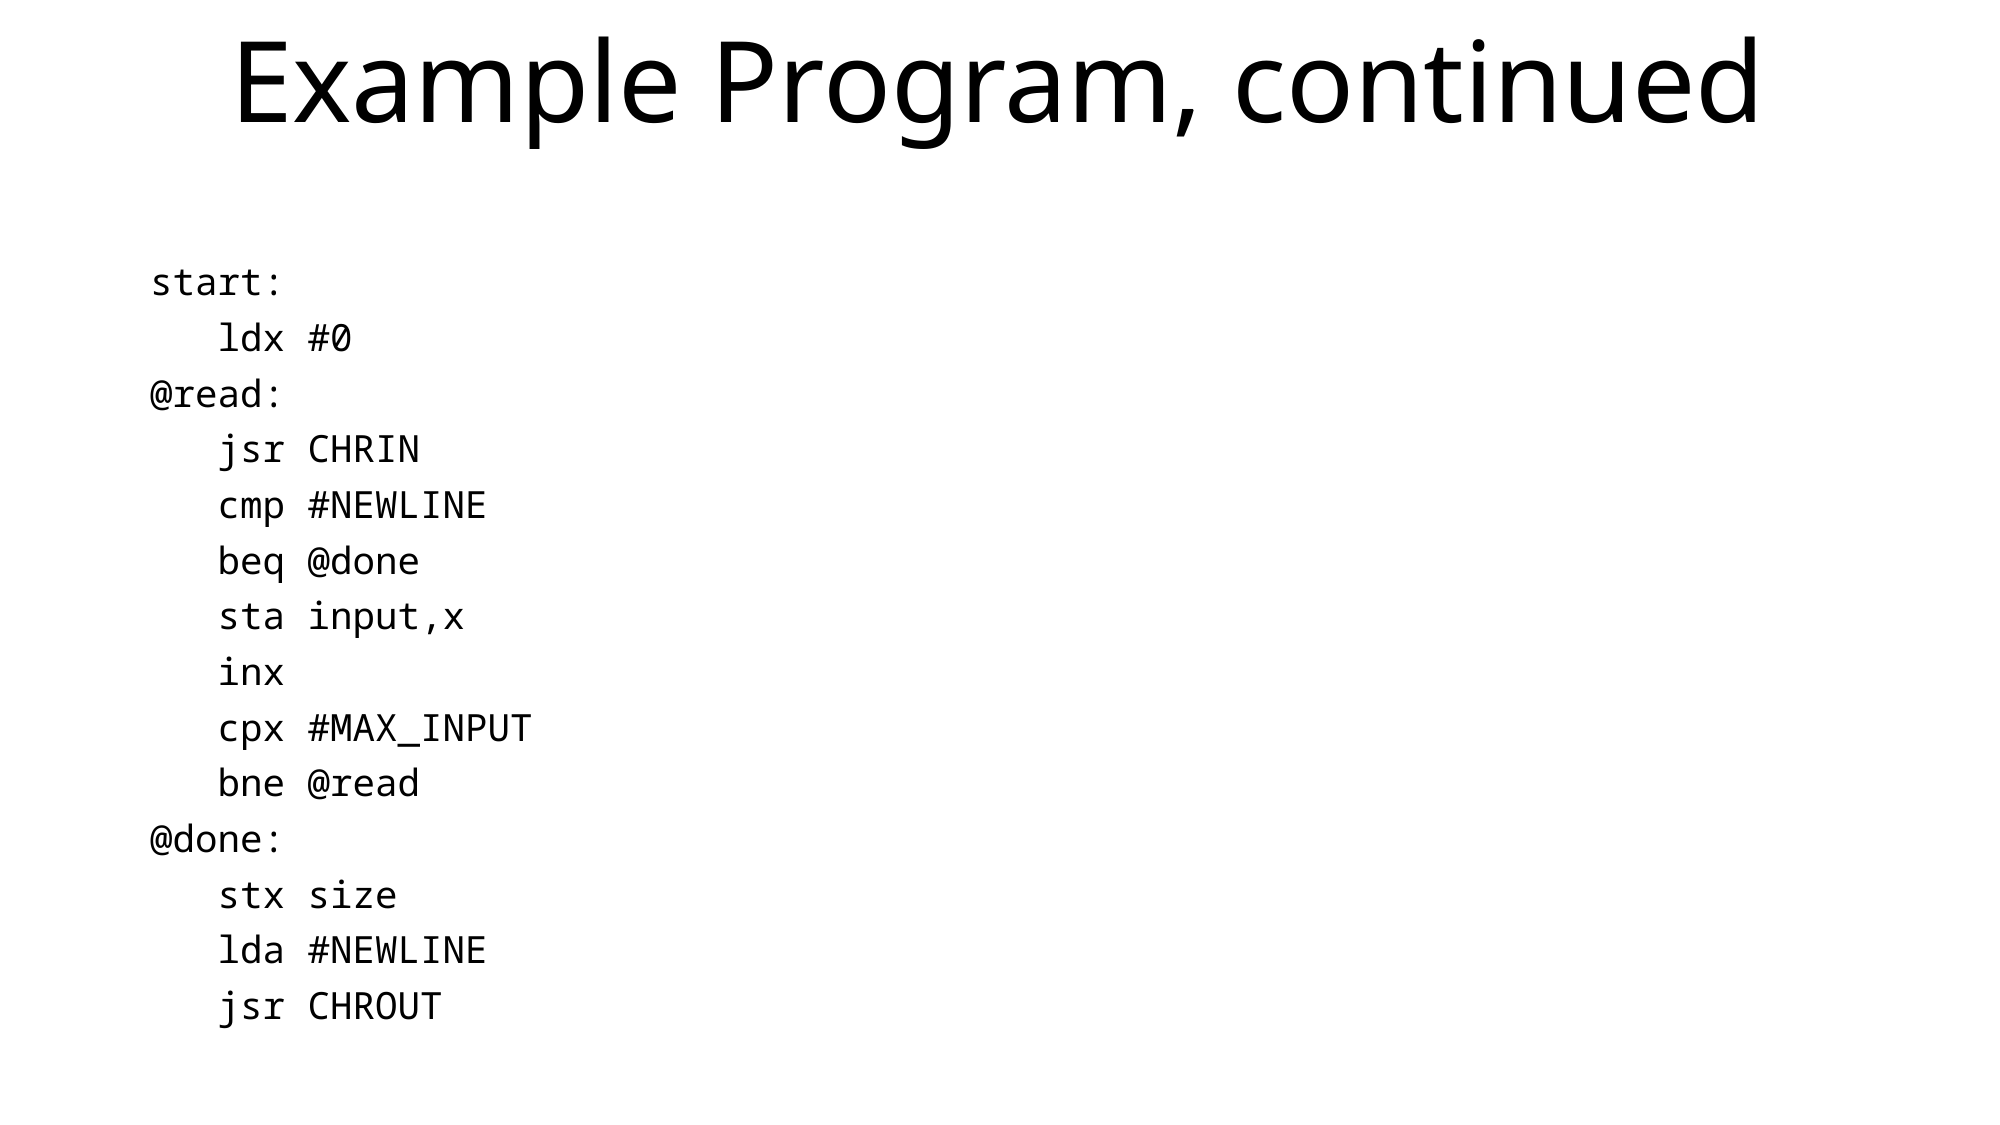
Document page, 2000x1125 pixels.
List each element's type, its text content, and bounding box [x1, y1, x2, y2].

title Example Program, continued [135, 7, 1861, 165]
list start: ldx #0 @read: jsr CHRIN cmp #NEWLINE beq @done sta input,x inx cpx #MAX_INPUT bne @read @done: stx size lda #NEWLINE jsr CHROUT [135, 195, 1860, 1036]
